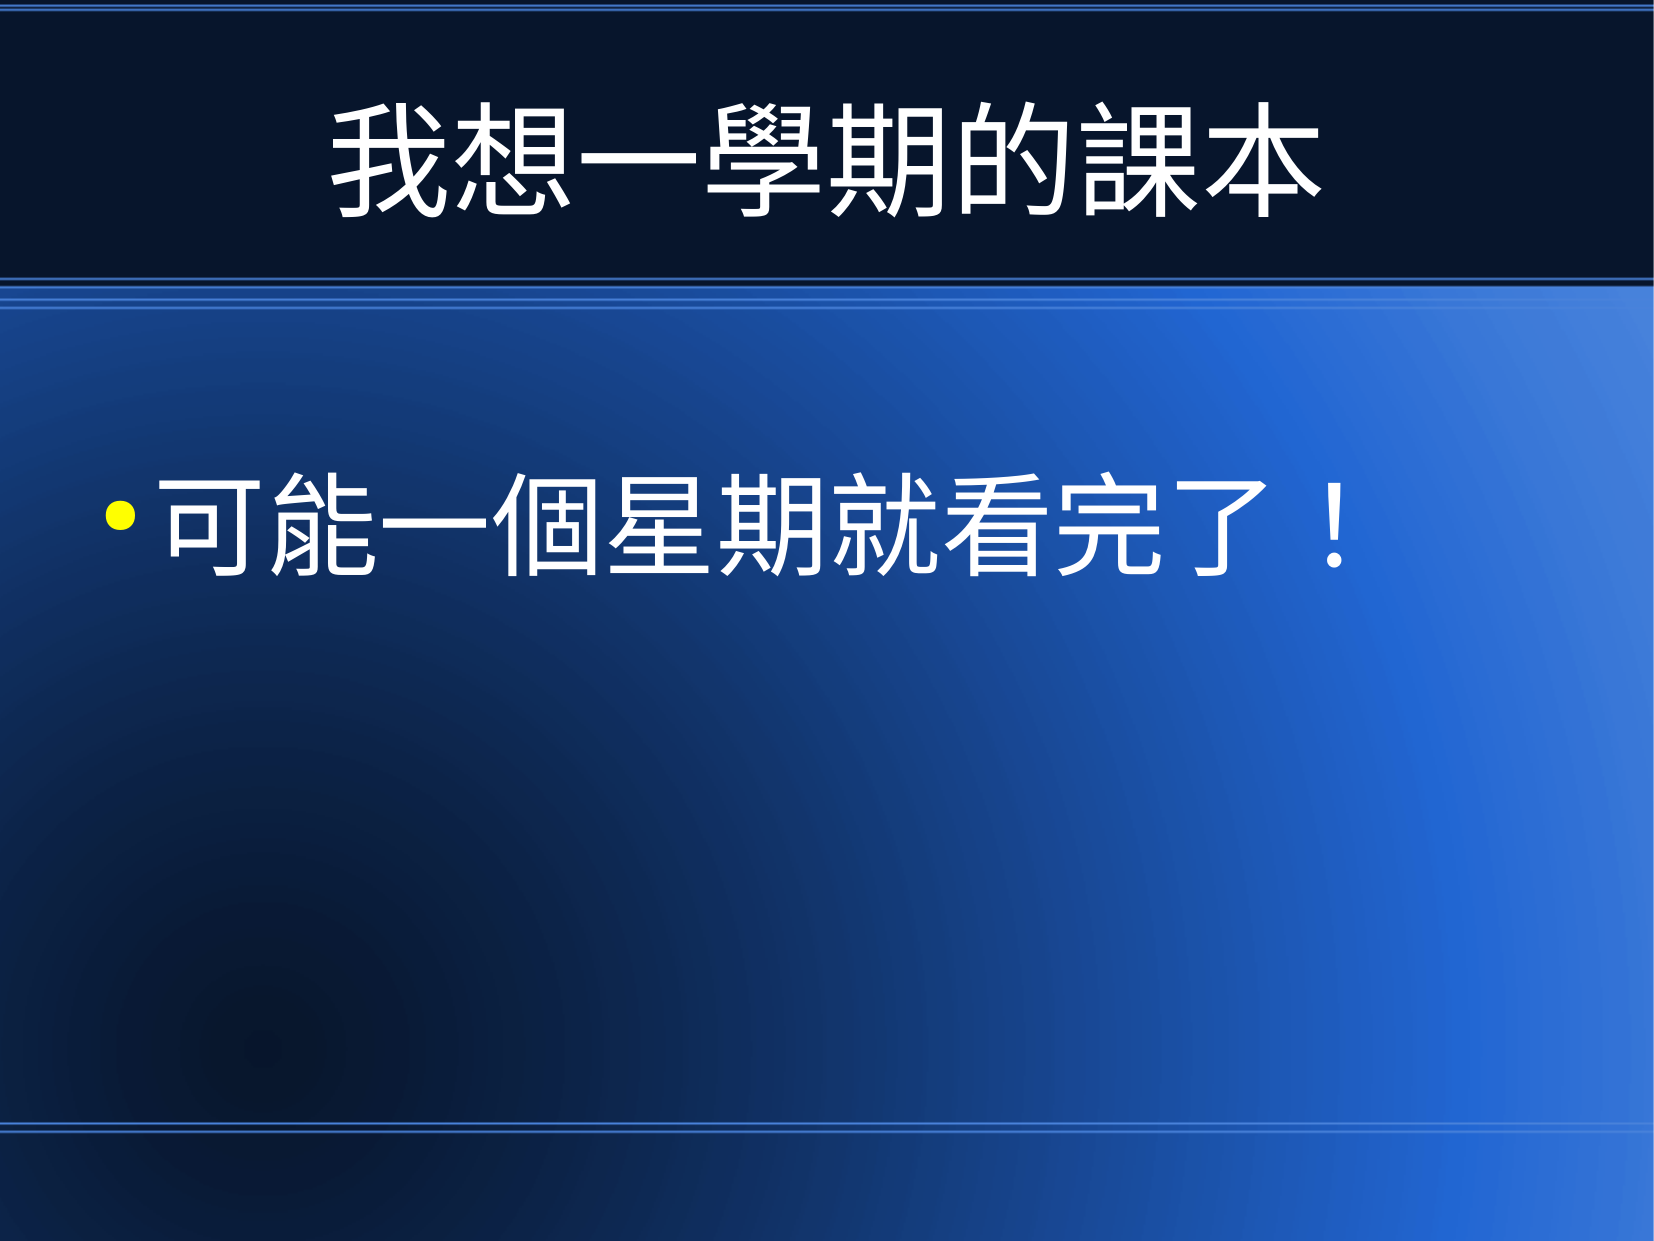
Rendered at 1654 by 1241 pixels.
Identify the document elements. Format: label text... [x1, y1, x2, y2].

picture [0, 0, 1654, 1241]
list 可能一個星期就看完了！ [82, 355, 1571, 1241]
title 我想一學期的課本 [82, 49, 1571, 257]
